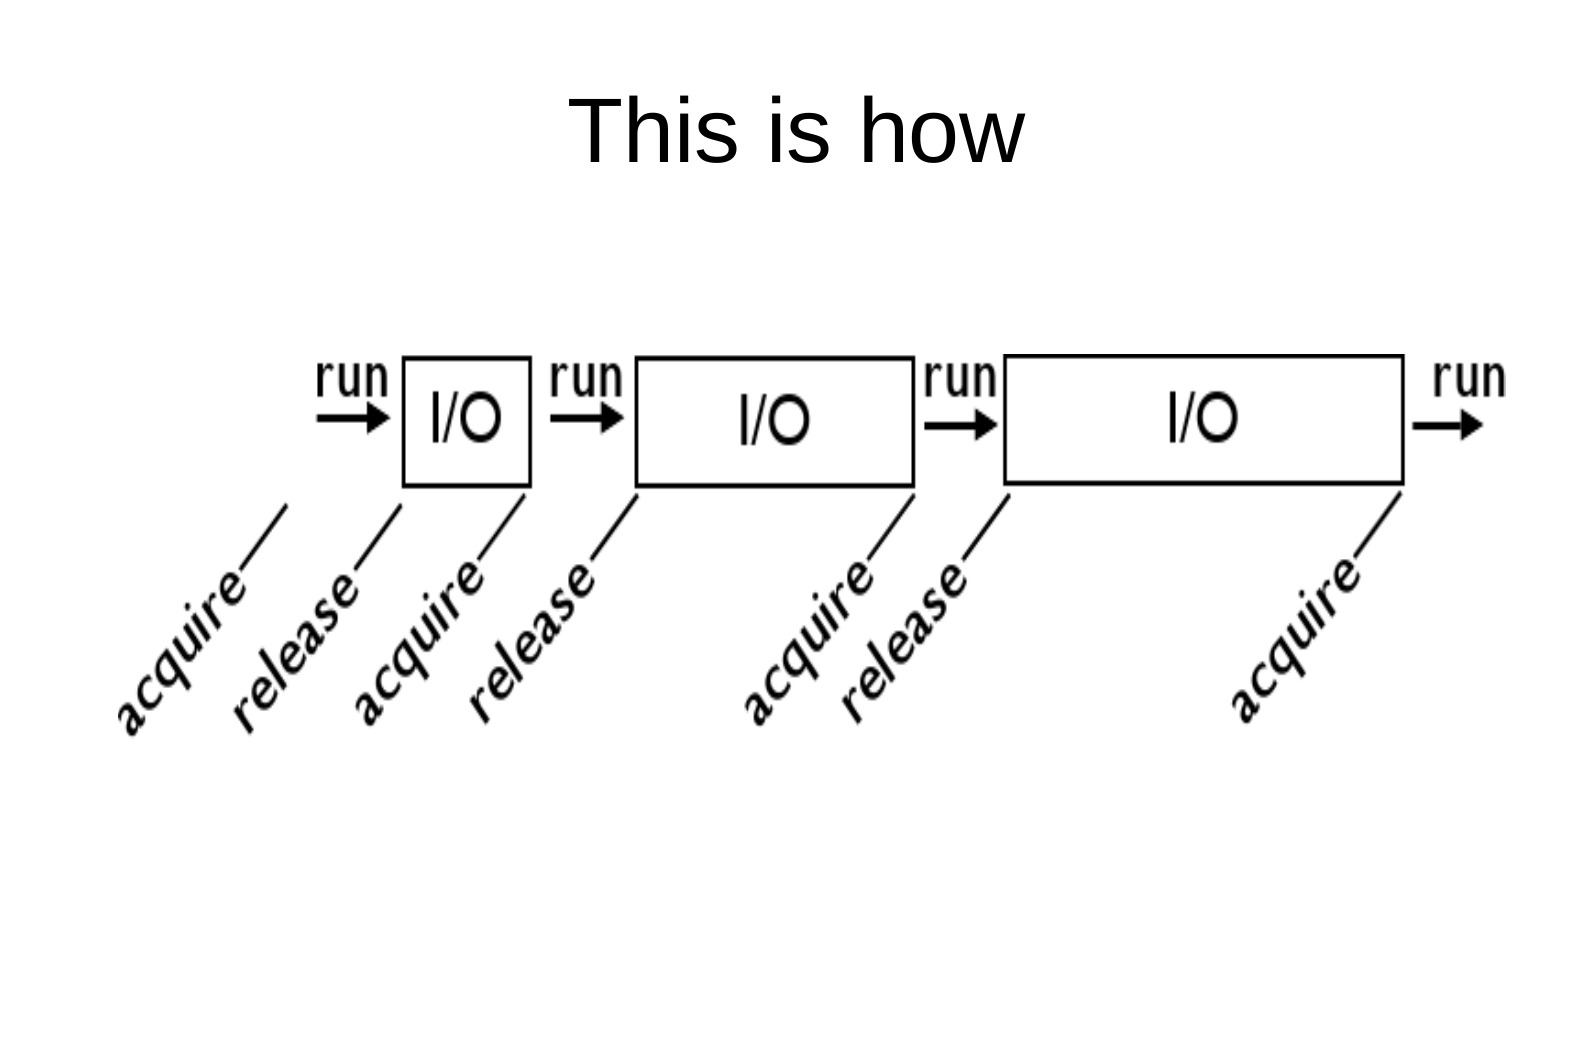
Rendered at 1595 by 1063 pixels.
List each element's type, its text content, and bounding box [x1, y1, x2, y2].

title This is how [79, 42, 1515, 220]
picture [118, 354, 1506, 739]
